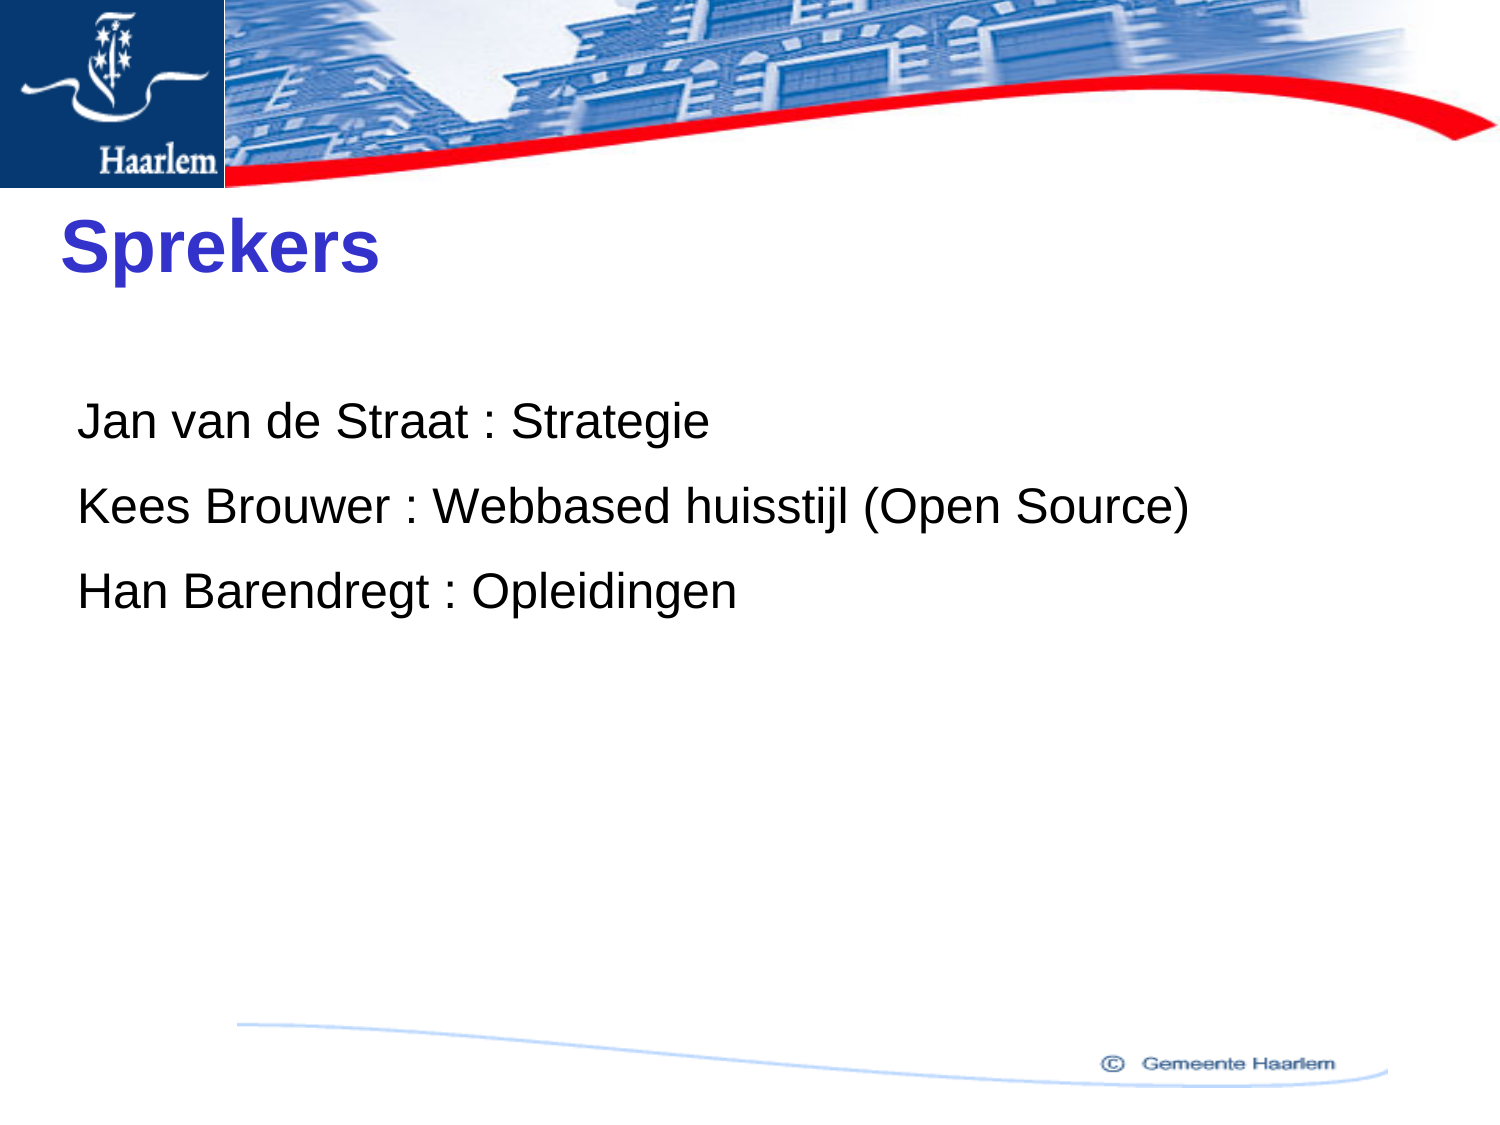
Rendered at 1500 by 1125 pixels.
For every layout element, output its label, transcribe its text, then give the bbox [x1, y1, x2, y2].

picture [237, 1017, 1388, 1088]
text_box Jan van de Straat : Strategie Kees Brouwer : Webbased huisstijl (Open Source) Han Barendregt : Opleidingen [62, 387, 1413, 628]
picture [225, 0, 1500, 188]
text_box Sprekers [45, 200, 588, 297]
picture [0, 0, 224, 188]
